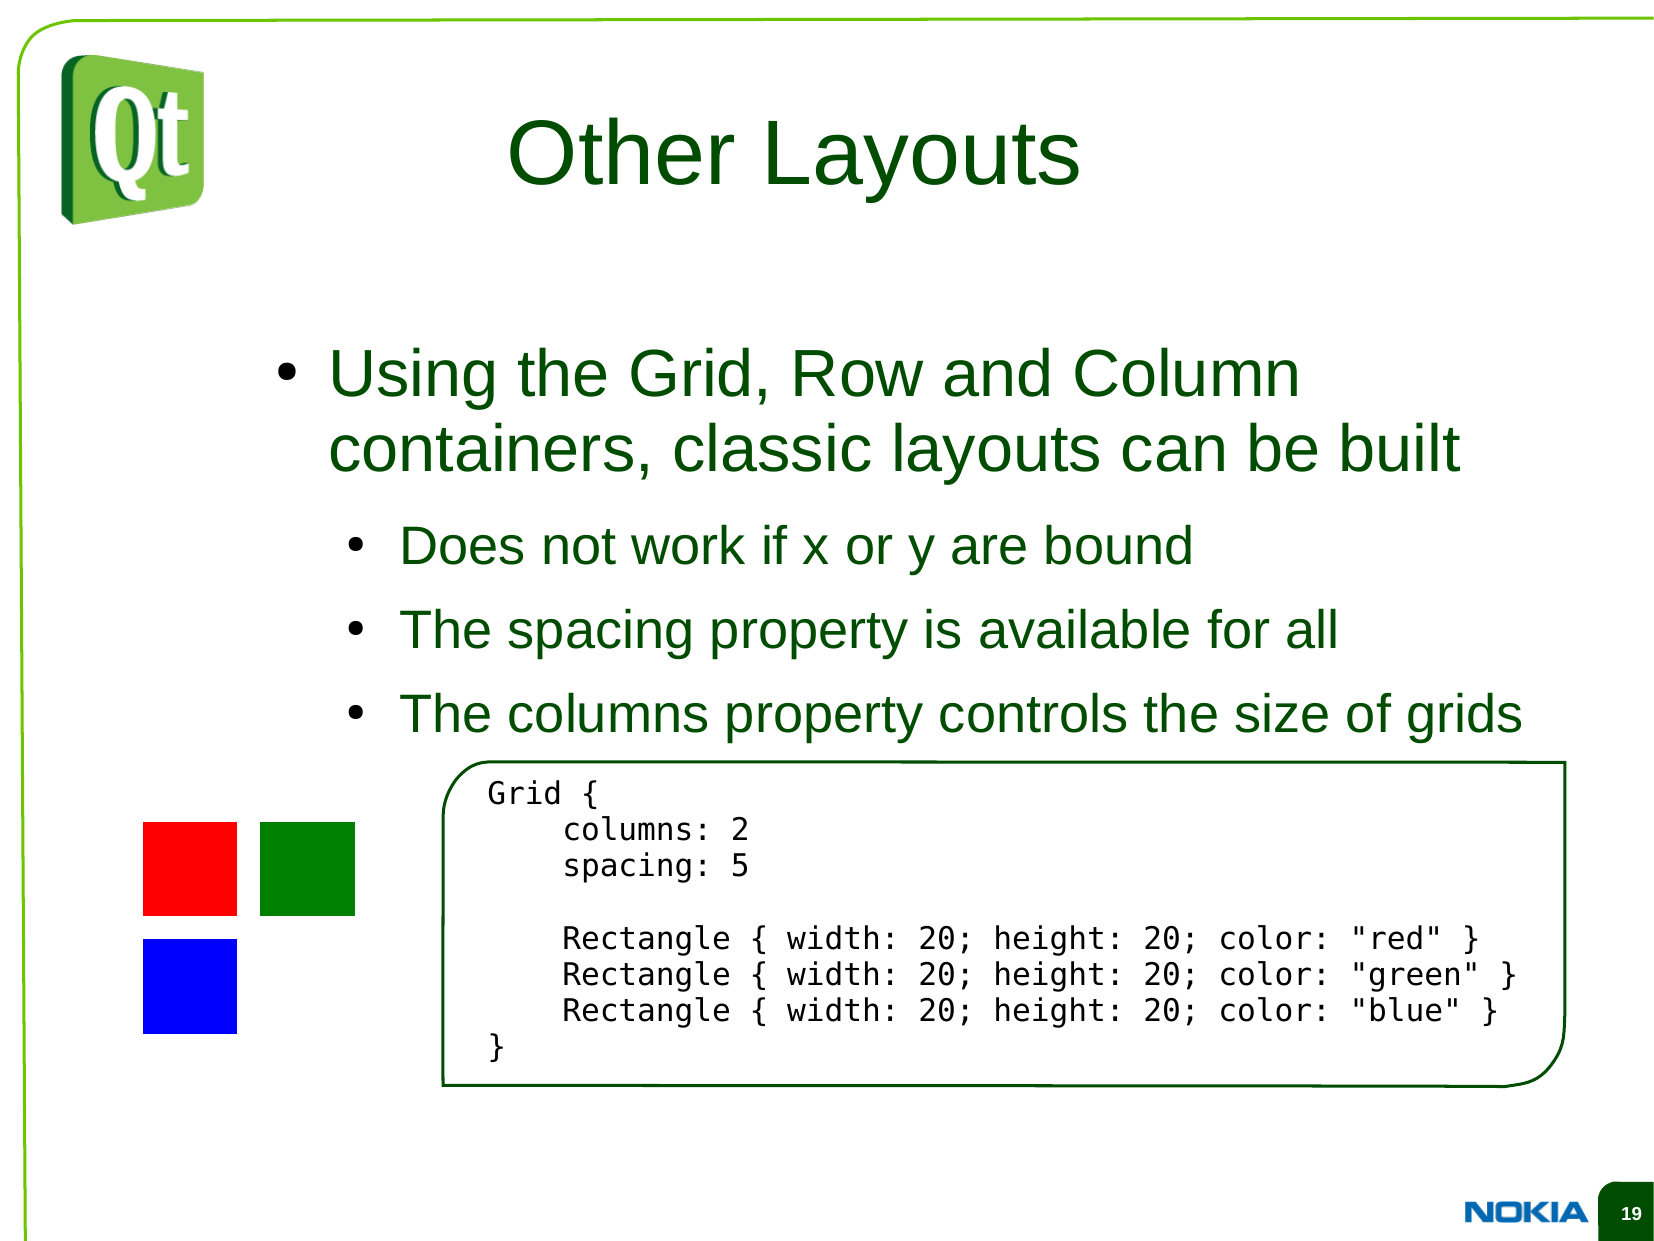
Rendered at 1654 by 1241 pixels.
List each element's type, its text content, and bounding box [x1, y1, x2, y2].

text_box Grid { columns: 2 spacing: 5 Rectangle { width: 20; height: 20; color: "red" } Rectangle { width: 20; height: 20; color: "green" } Rectangle { width: 20; height: 20; color: "blue" } } [472, 1043, 1565, 1093]
picture [143, 822, 355, 1034]
list Using the Grid, Row and Column containers, classic layouts can be built Does not work if x or y are bound The spacing property is available for all The columns property controls the size of grids [257, 336, 1577, 1141]
picture [1465, 1201, 1589, 1223]
text_box Grid { columns: 2 spacing: 5 Rectangle { width: 20; height: 20; color: "red" } Rectangle { width: 20; height: 20; color: "green" } Rectangle { width: 20; height: 20; color: "blue" } } [472, 767, 1563, 1085]
picture [61, 55, 204, 225]
title Other Layouts [257, 56, 1333, 250]
